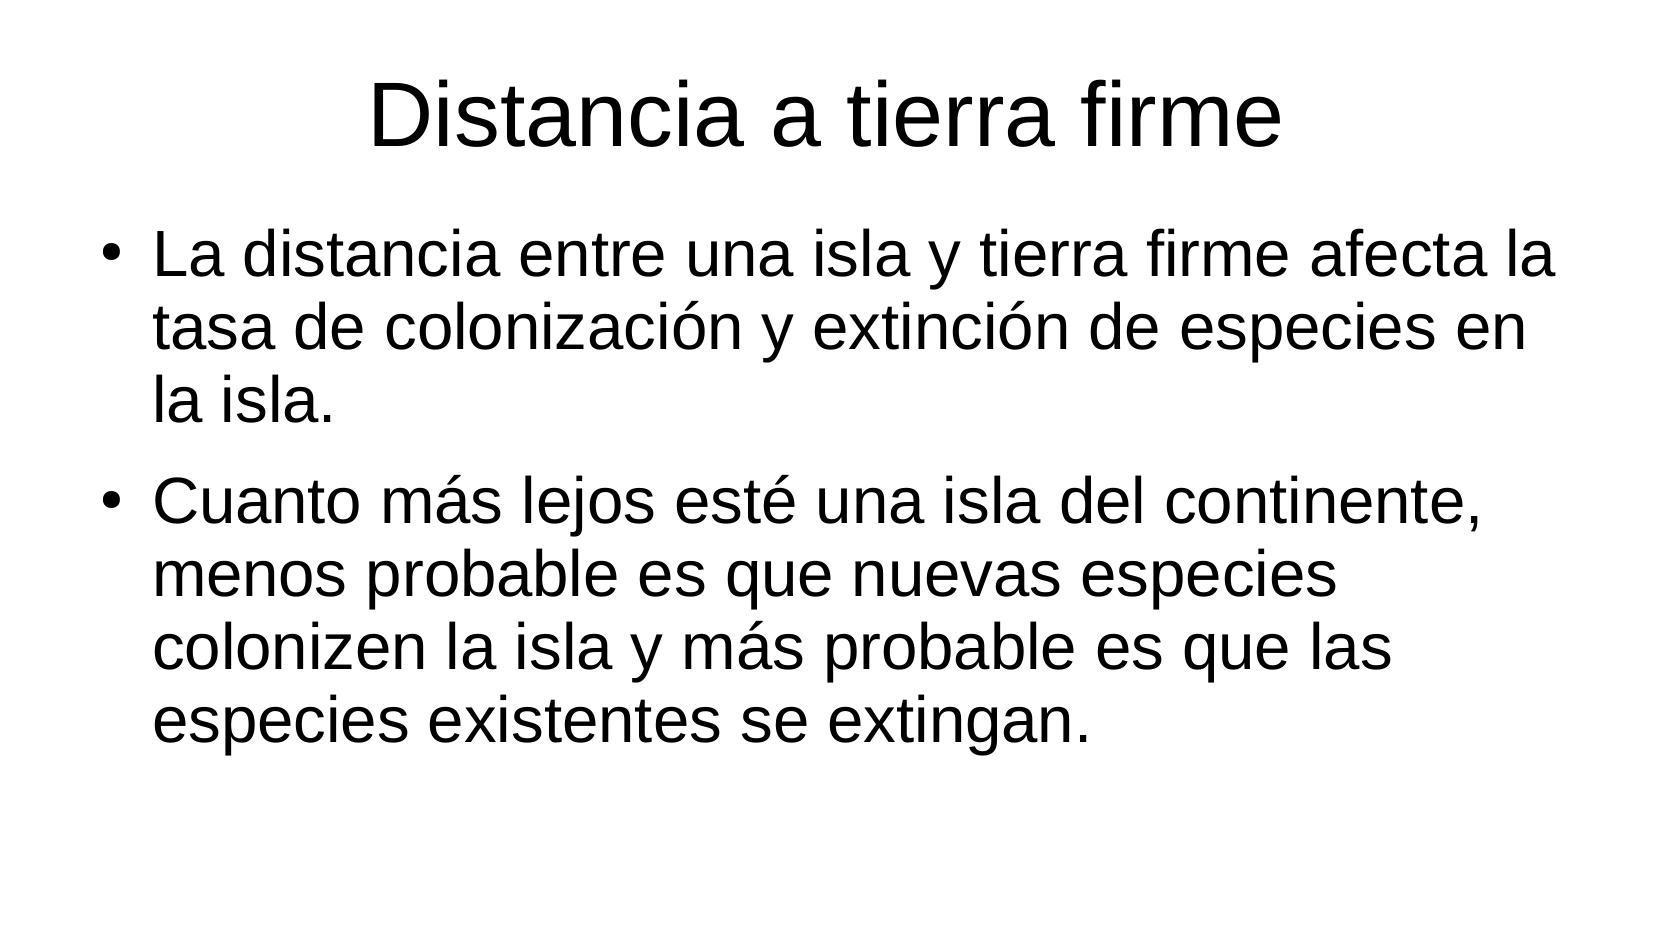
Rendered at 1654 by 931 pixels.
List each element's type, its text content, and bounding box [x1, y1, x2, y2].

list La distancia entre una isla y tierra firme afecta la tasa de colonización y extinción de especies en la isla. Cuanto más lejos esté una isla del continente, menos probable es que nuevas especies colonizen la isla y más probable es que las especies existentes se extingan. [82, 217, 1571, 758]
title Distancia a tierra firme [82, 37, 1571, 193]
